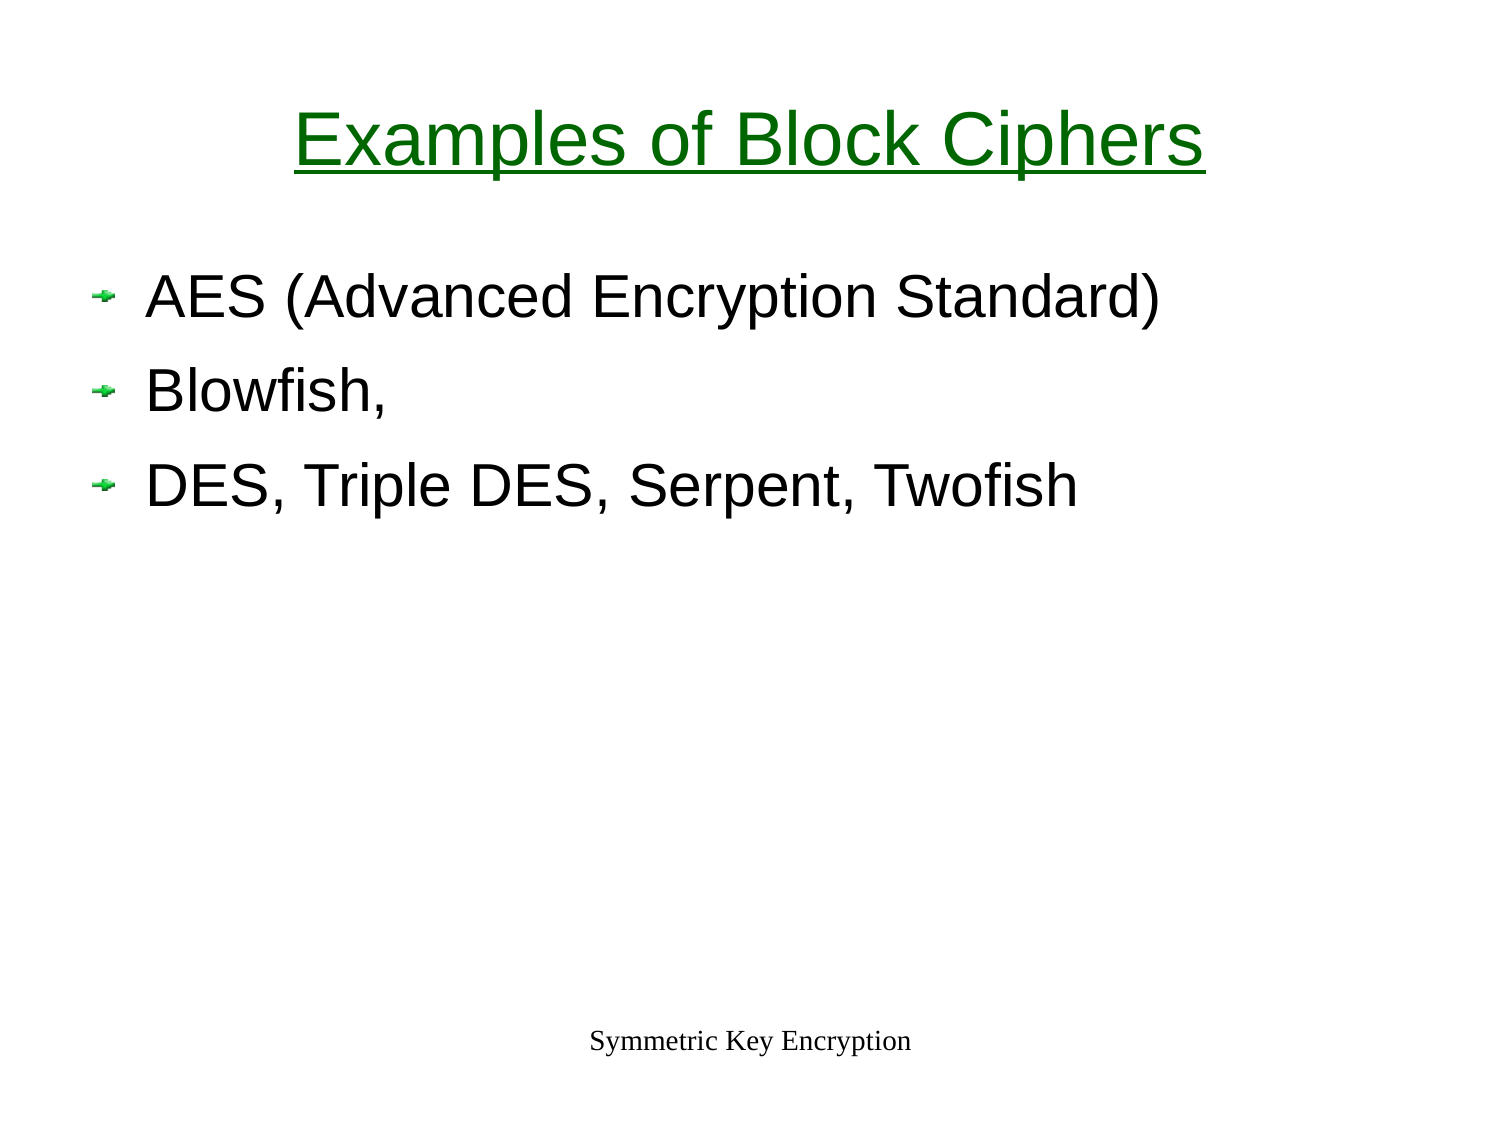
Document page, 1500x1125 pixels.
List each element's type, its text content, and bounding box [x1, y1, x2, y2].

title Examples of Block Ciphers [75, 93, 1425, 185]
list AES (Advanced Encryption Standard) Blowfish, DES, Triple DES, Serpent, Twofish [75, 262, 1425, 1006]
